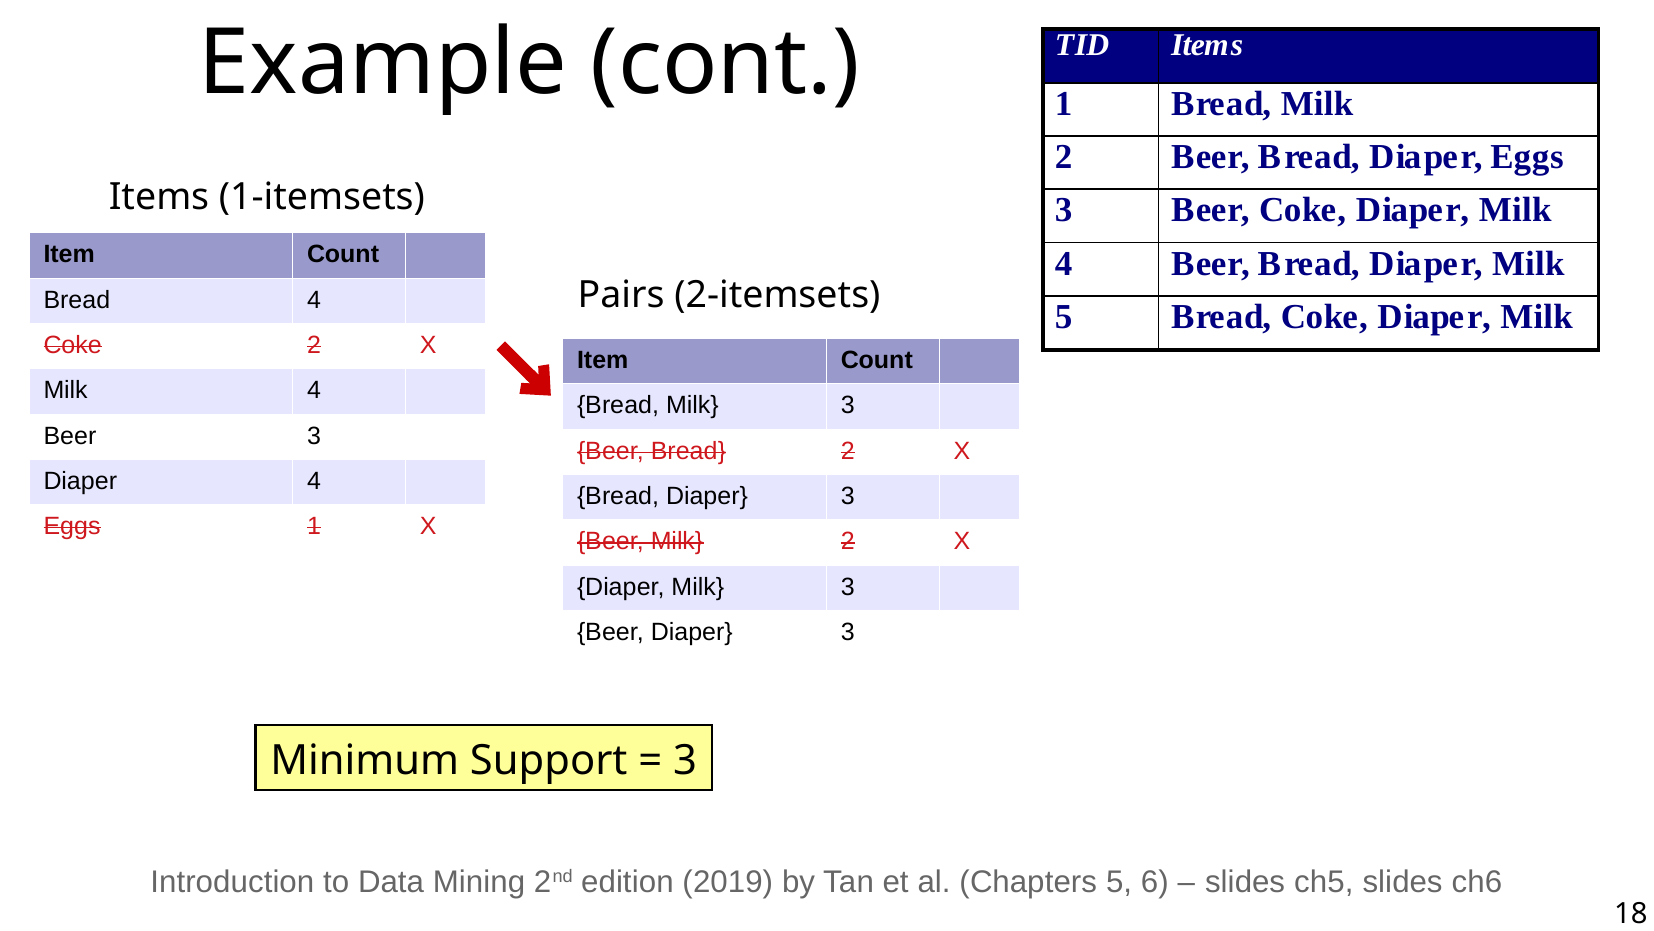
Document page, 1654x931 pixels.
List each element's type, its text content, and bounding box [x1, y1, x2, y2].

table_cell Coke [30, 324, 292, 368]
table_cell {Bread, Milk} [563, 384, 826, 429]
table_cell Diaper [30, 460, 292, 504]
table_cell {Beer, Bread} [563, 430, 826, 474]
table_cell 3 [827, 475, 939, 519]
table_cell 2 [293, 324, 405, 368]
table_header Item [30, 233, 292, 278]
table_cell [940, 611, 1019, 656]
table_cell [940, 384, 1019, 429]
title Example (cont.) [82, 1, 977, 115]
text_box Minimum Support = 3 [255, 725, 712, 790]
table_cell {Diaper, Milk} [563, 566, 826, 610]
table_cell X [406, 324, 485, 368]
text_box Introduction to Data Mining 2nd edition (2019) by Tan et al. (Chapters 5, 6) – slides ch5, slides ch6 [7, 857, 1646, 916]
table_cell 2 [827, 520, 939, 565]
table_cell {Beer, Diaper} [563, 611, 826, 656]
table_cell [406, 369, 485, 414]
table_cell 3 [827, 384, 939, 429]
table_cell 4 [293, 460, 405, 504]
table_cell X [406, 505, 485, 550]
table_cell Bread [30, 279, 292, 323]
table_cell 3 [293, 415, 405, 459]
table_header Count [827, 339, 939, 383]
table_header [940, 339, 1019, 383]
table_cell Milk [30, 369, 292, 414]
table_cell 3 [827, 611, 939, 656]
text_box Items (1-itemsets) [94, 164, 441, 225]
table_cell [406, 460, 485, 504]
table_cell [940, 566, 1019, 610]
table_cell 3 [827, 566, 939, 610]
table_cell [406, 279, 485, 323]
table_cell X [940, 520, 1019, 565]
table_cell {Bread, Diaper} [563, 475, 826, 519]
table_cell Eggs [30, 505, 292, 550]
table_cell 4 [293, 369, 405, 414]
table_cell 2 [827, 430, 939, 474]
table_header Count [293, 233, 405, 278]
table_cell Beer [30, 415, 292, 459]
table_cell [406, 415, 485, 459]
text_box Pairs (2-itemsets) [563, 262, 896, 323]
table_cell 1 [293, 505, 405, 550]
table_header [406, 233, 485, 278]
table_cell {Beer, Milk} [563, 520, 826, 565]
table_cell 4 [293, 279, 405, 323]
table_header Item [563, 339, 826, 383]
picture [1026, 27, 1612, 380]
table_cell [940, 475, 1019, 519]
table_cell X [940, 430, 1019, 474]
